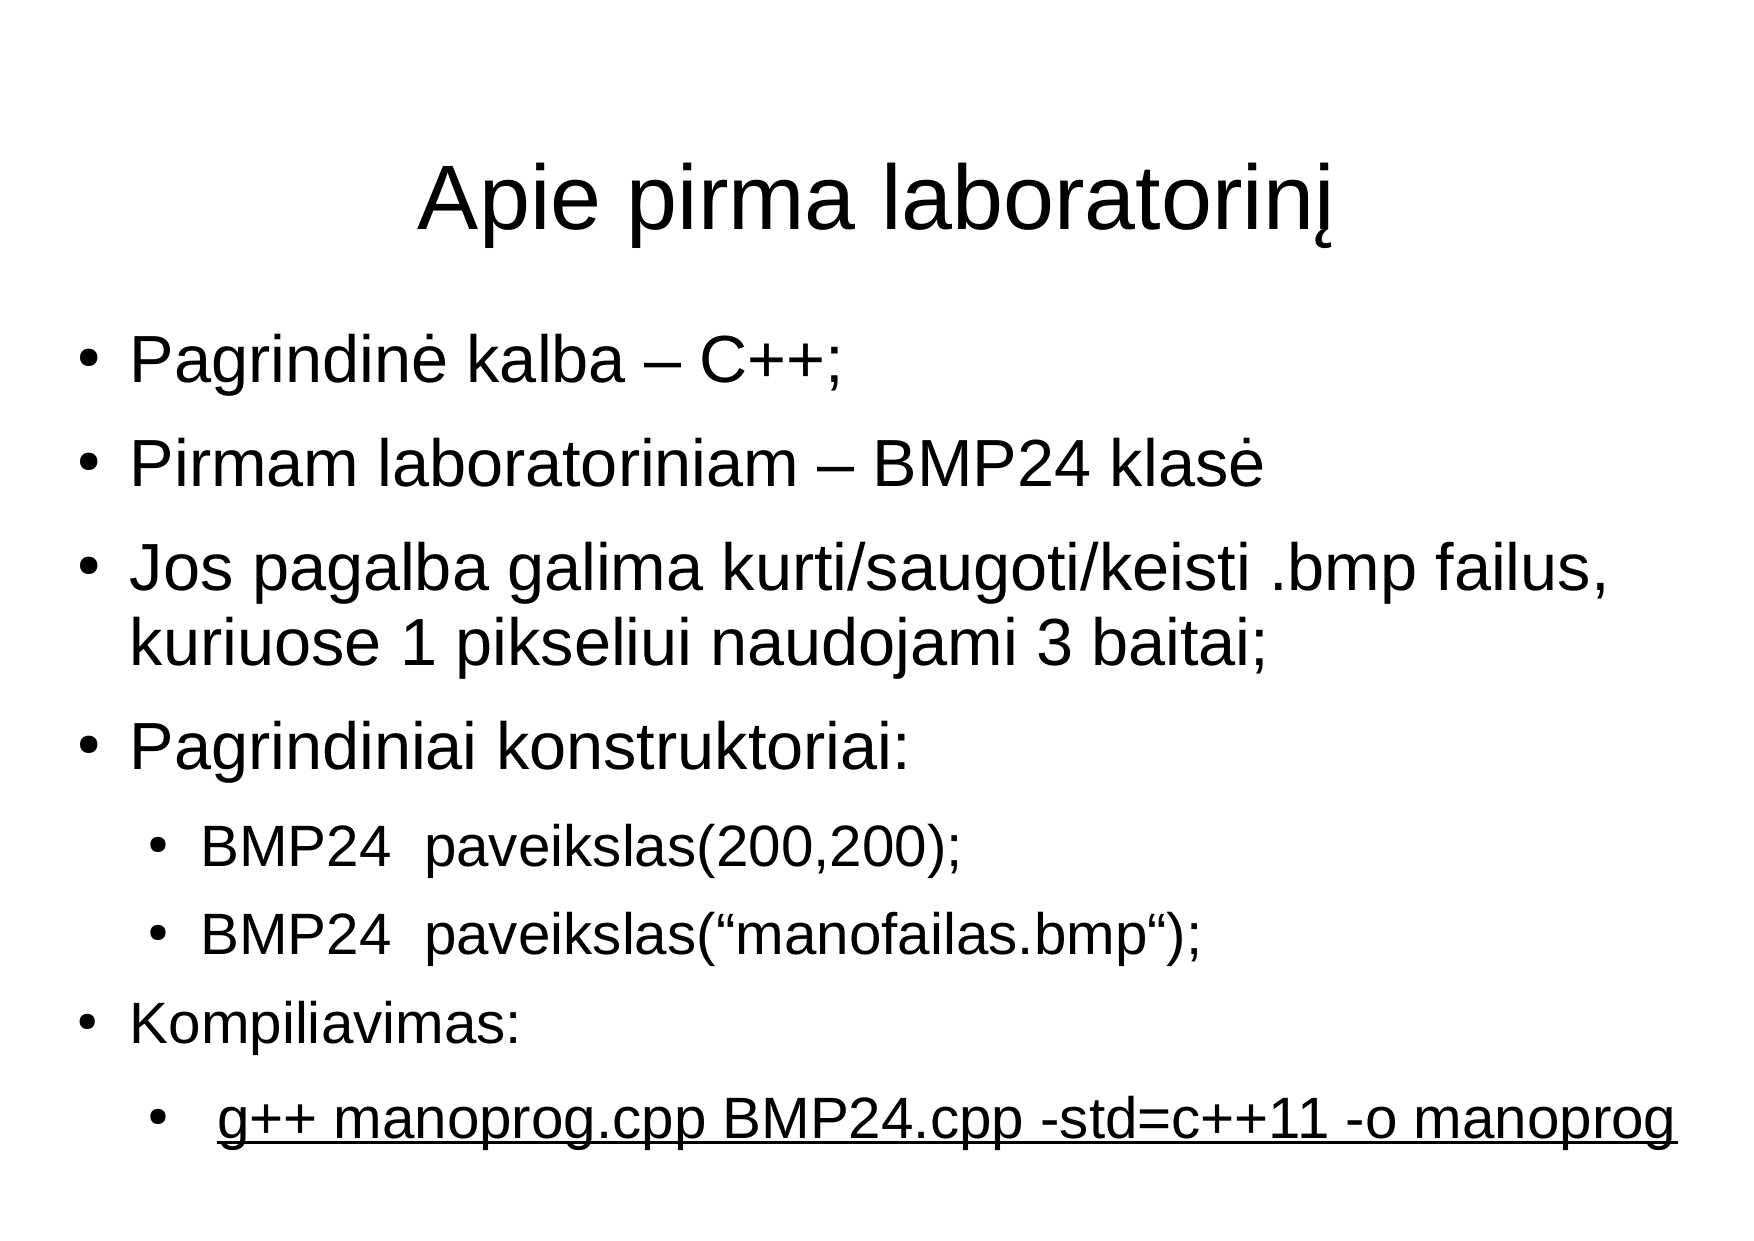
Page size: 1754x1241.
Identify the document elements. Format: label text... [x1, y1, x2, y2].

list Pagrindinė kalba – C++; Pirmam laboratoriniam – BMP24 klasė Jos pagalba galima kurti/saugoti/keisti .bmp failus, kuriuose 1 pikseliui naudojami 3 baitai; Pagrindiniai konstruktoriai: BMP24 paveikslas(200,200); BMP24 paveikslas(“manofailas.bmp“); Kompiliavimas: g++ manoprog.cpp BMP24.cpp -std=c++11 -o manoprog [59, 321, 1695, 1216]
title Apie pirma laboratorinį [140, 111, 1614, 284]
